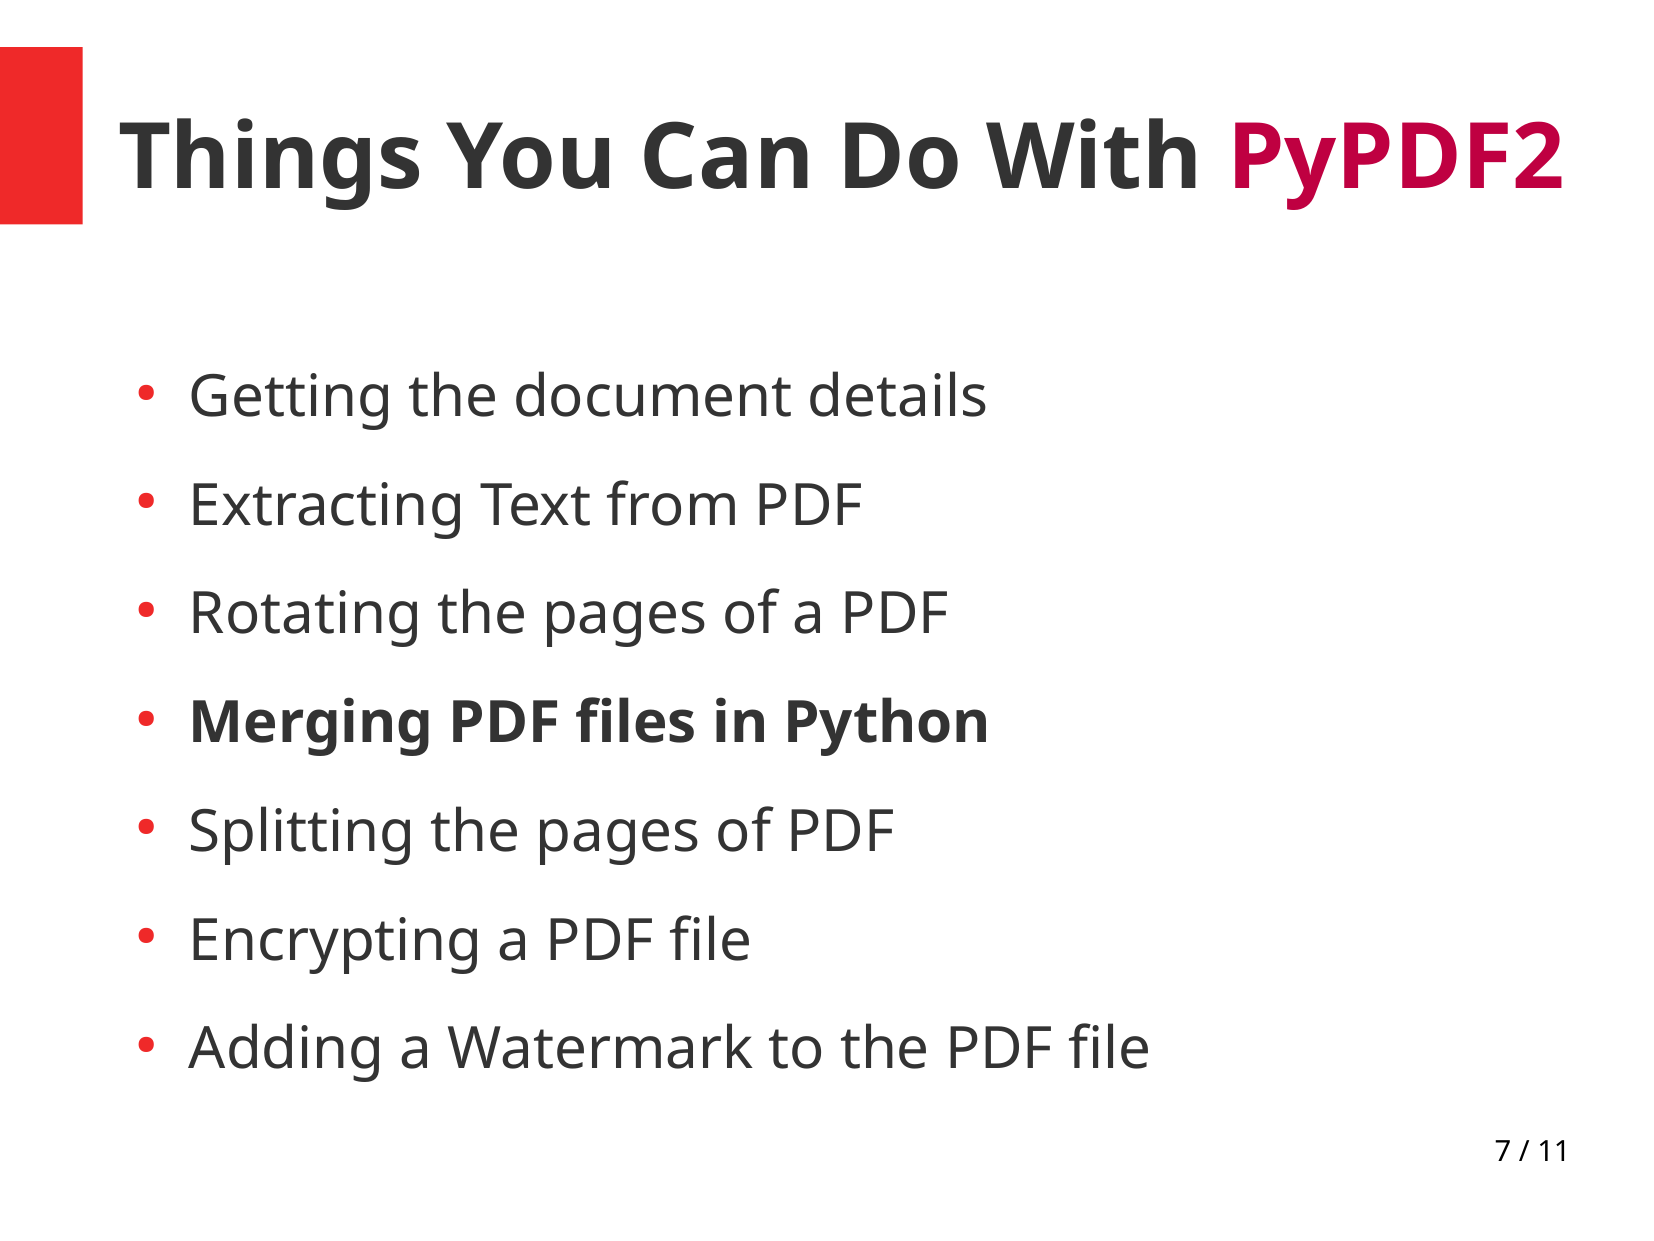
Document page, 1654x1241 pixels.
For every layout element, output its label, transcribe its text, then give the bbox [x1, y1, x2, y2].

title Things You Can Do With PyPDF2 [118, 45, 1571, 260]
list Getting the document details Extracting Text from PDF Rotating the pages of a PDF Merging PDF files in Python Splitting the pages of PDF Encrypting a PDF file Adding a Watermark to the PDF file [118, 354, 1536, 1074]
